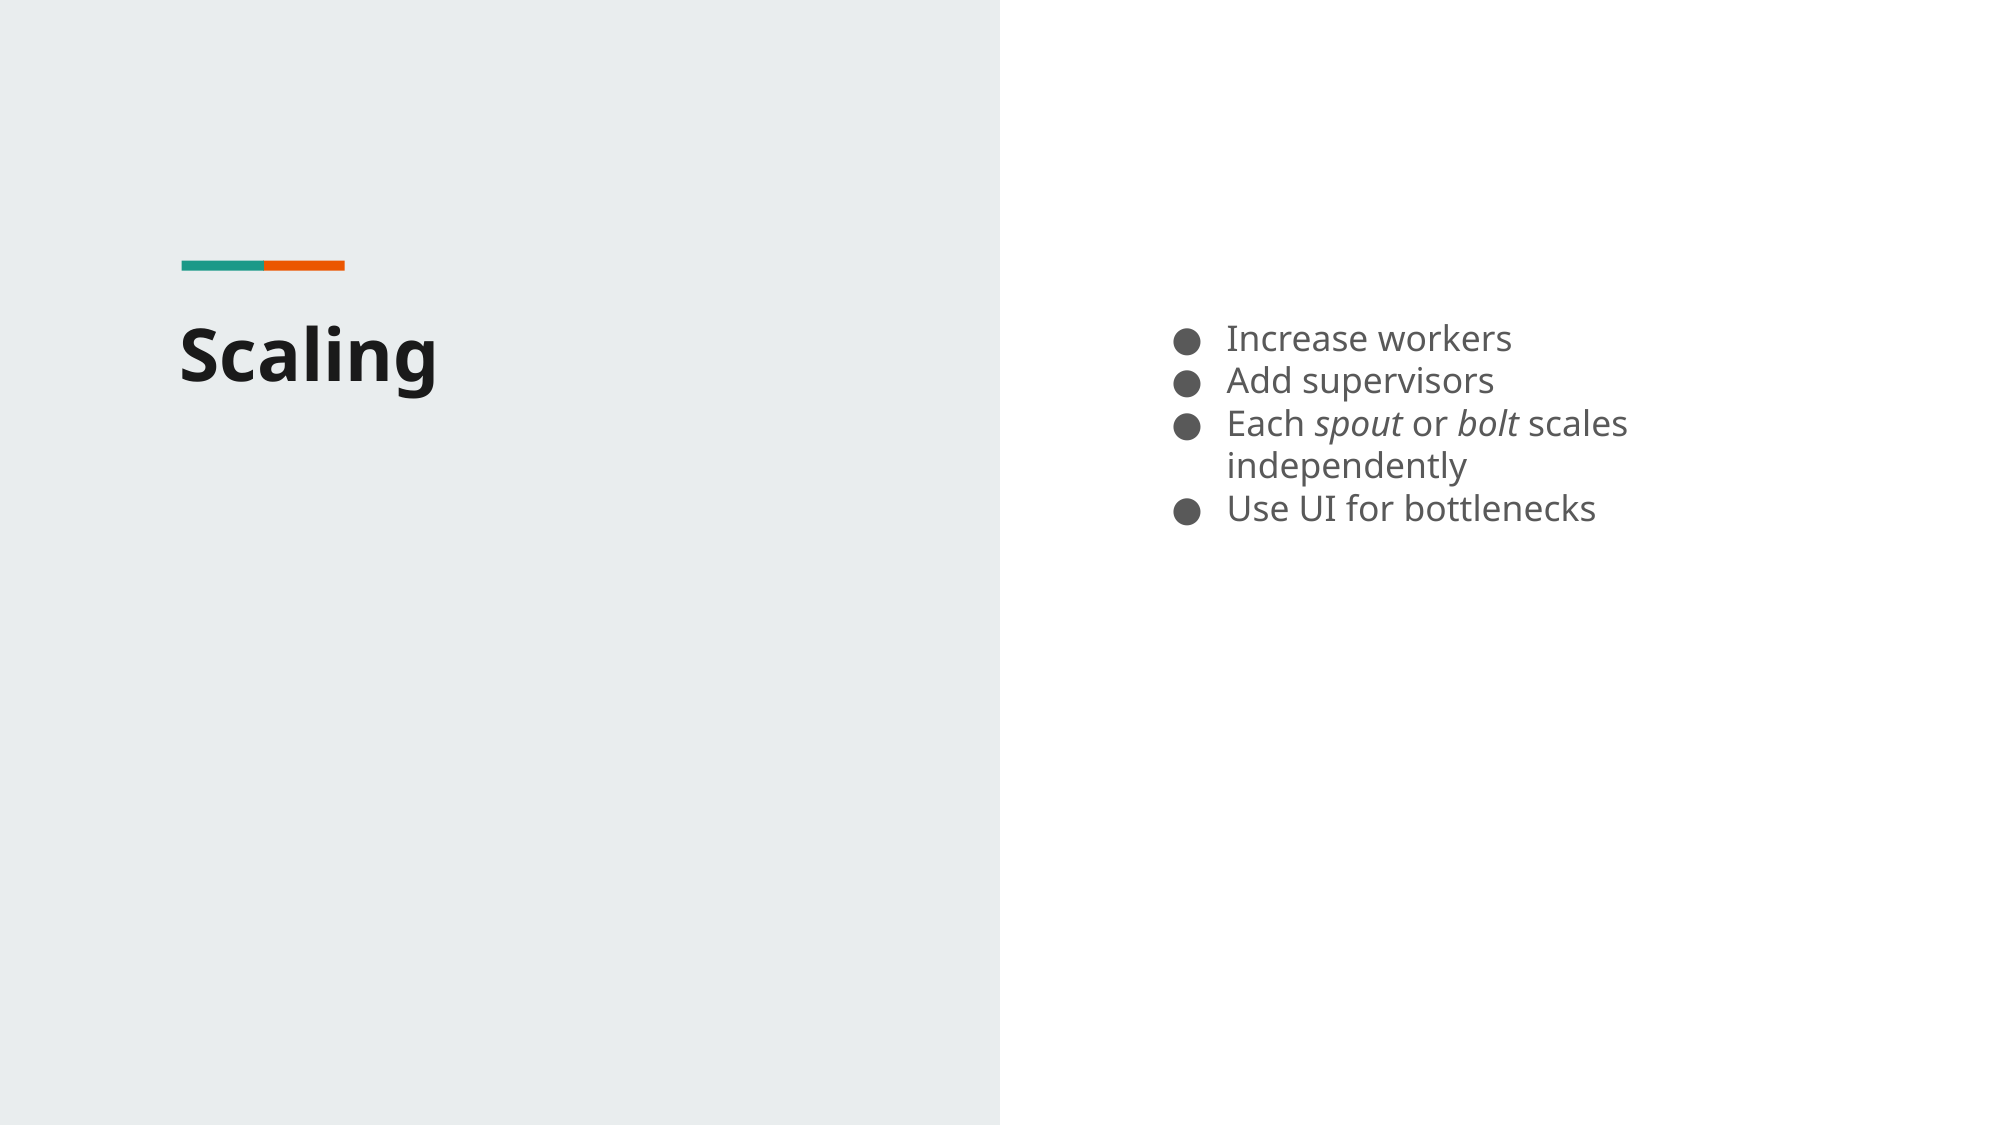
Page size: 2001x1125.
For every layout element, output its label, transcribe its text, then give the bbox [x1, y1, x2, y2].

list Increase workers Add supervisors Each spout or bolt scales independently Use UI for bottlenecks [1131, 295, 1870, 958]
title Scaling [159, 288, 882, 658]
